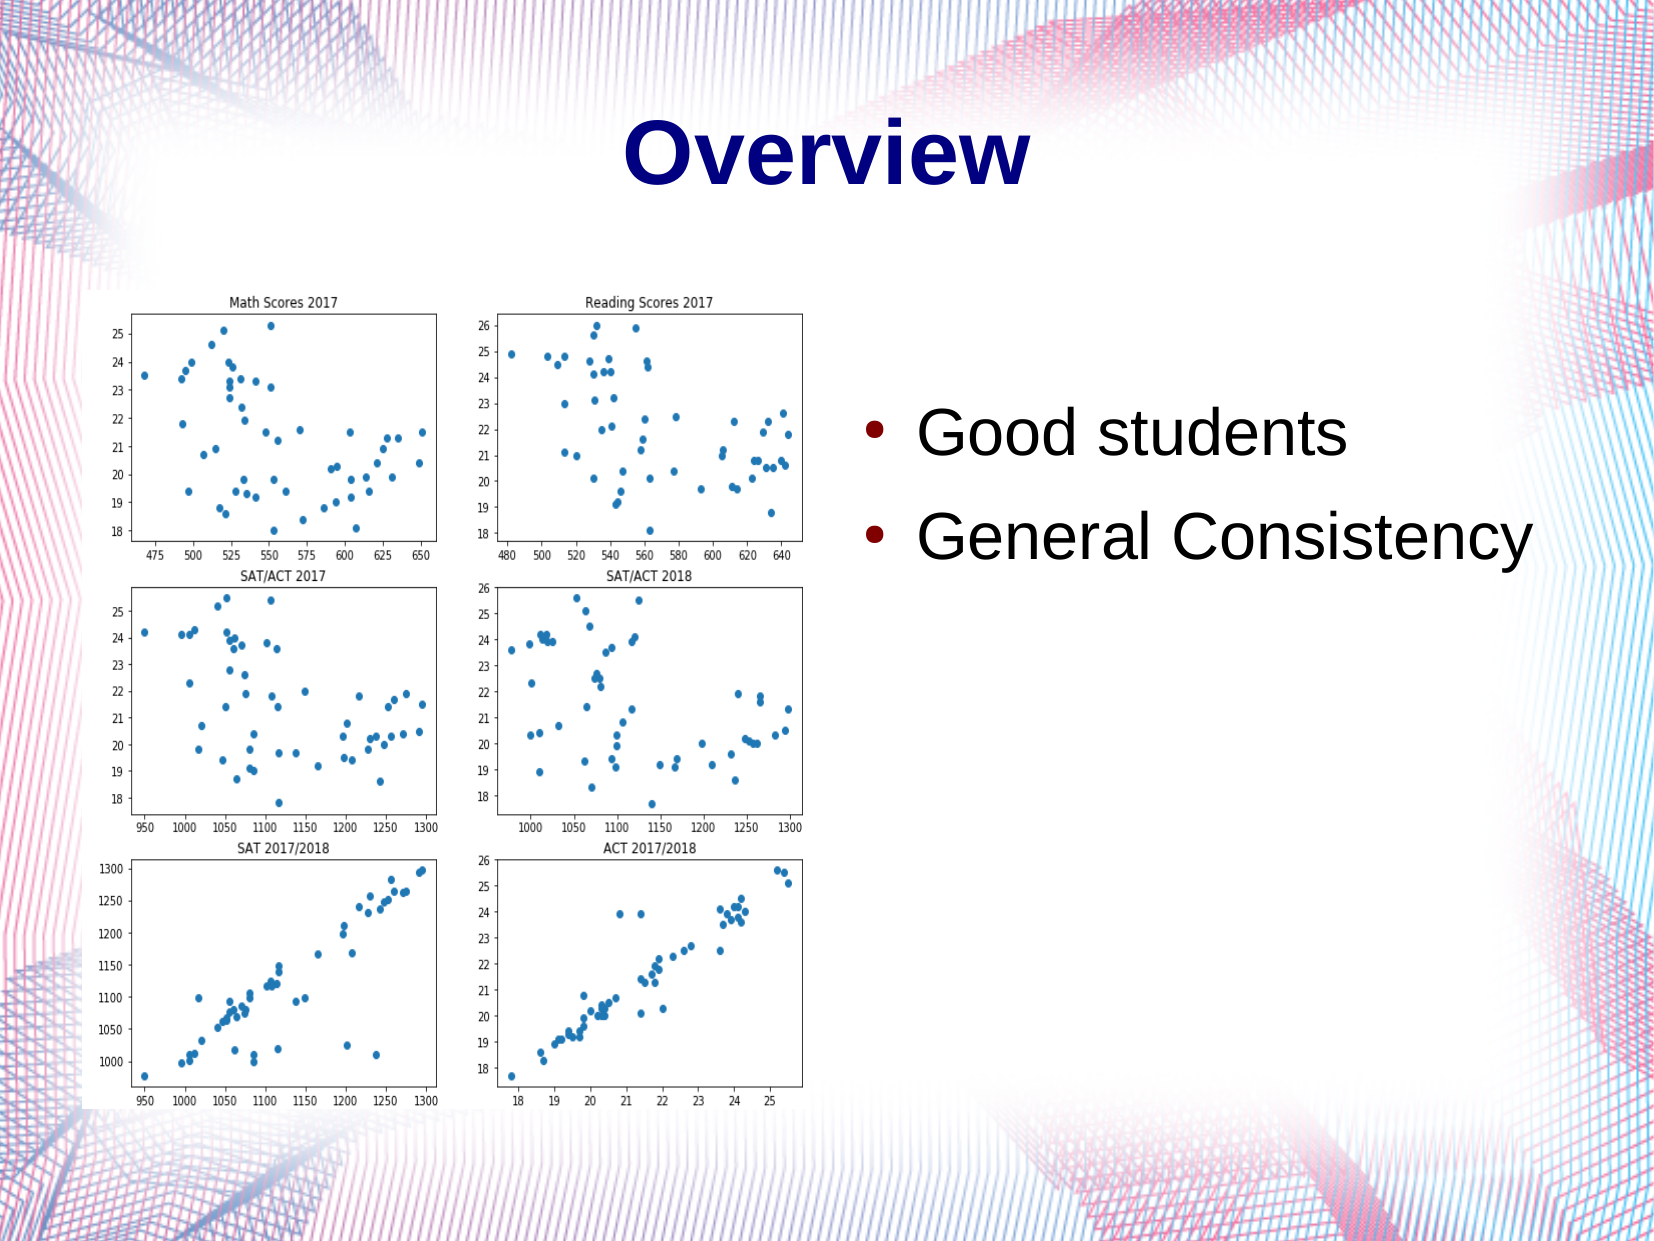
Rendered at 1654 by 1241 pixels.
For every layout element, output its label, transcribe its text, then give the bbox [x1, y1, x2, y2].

title Overview [82, 49, 1571, 257]
picture [0, 0, 1654, 1241]
list Good students General Consistency [845, 290, 1572, 1109]
